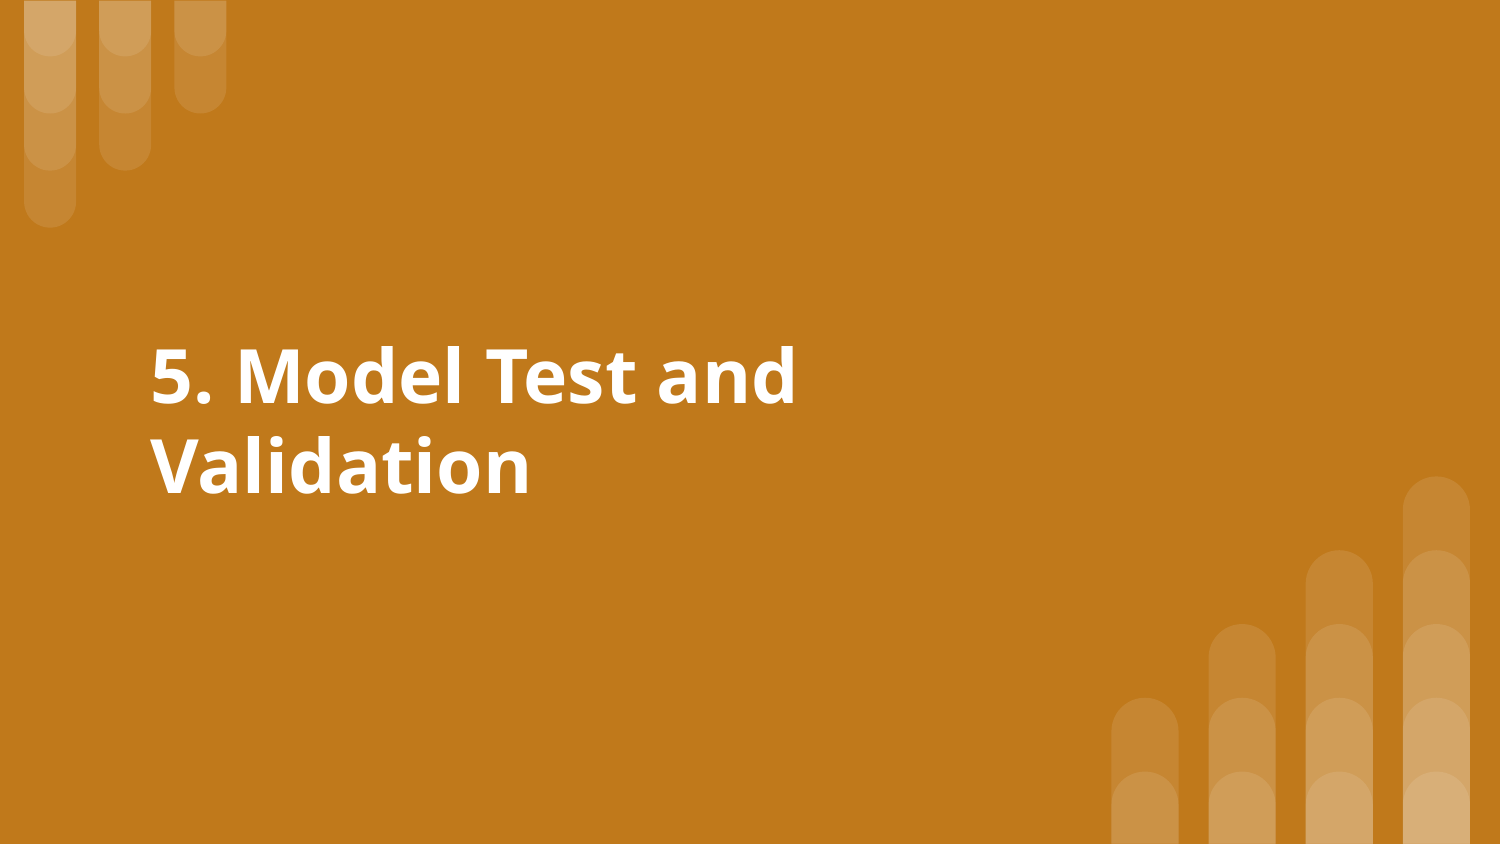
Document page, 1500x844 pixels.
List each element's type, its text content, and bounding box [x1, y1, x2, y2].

title 5. Model Test and Validation [135, 264, 1097, 572]
